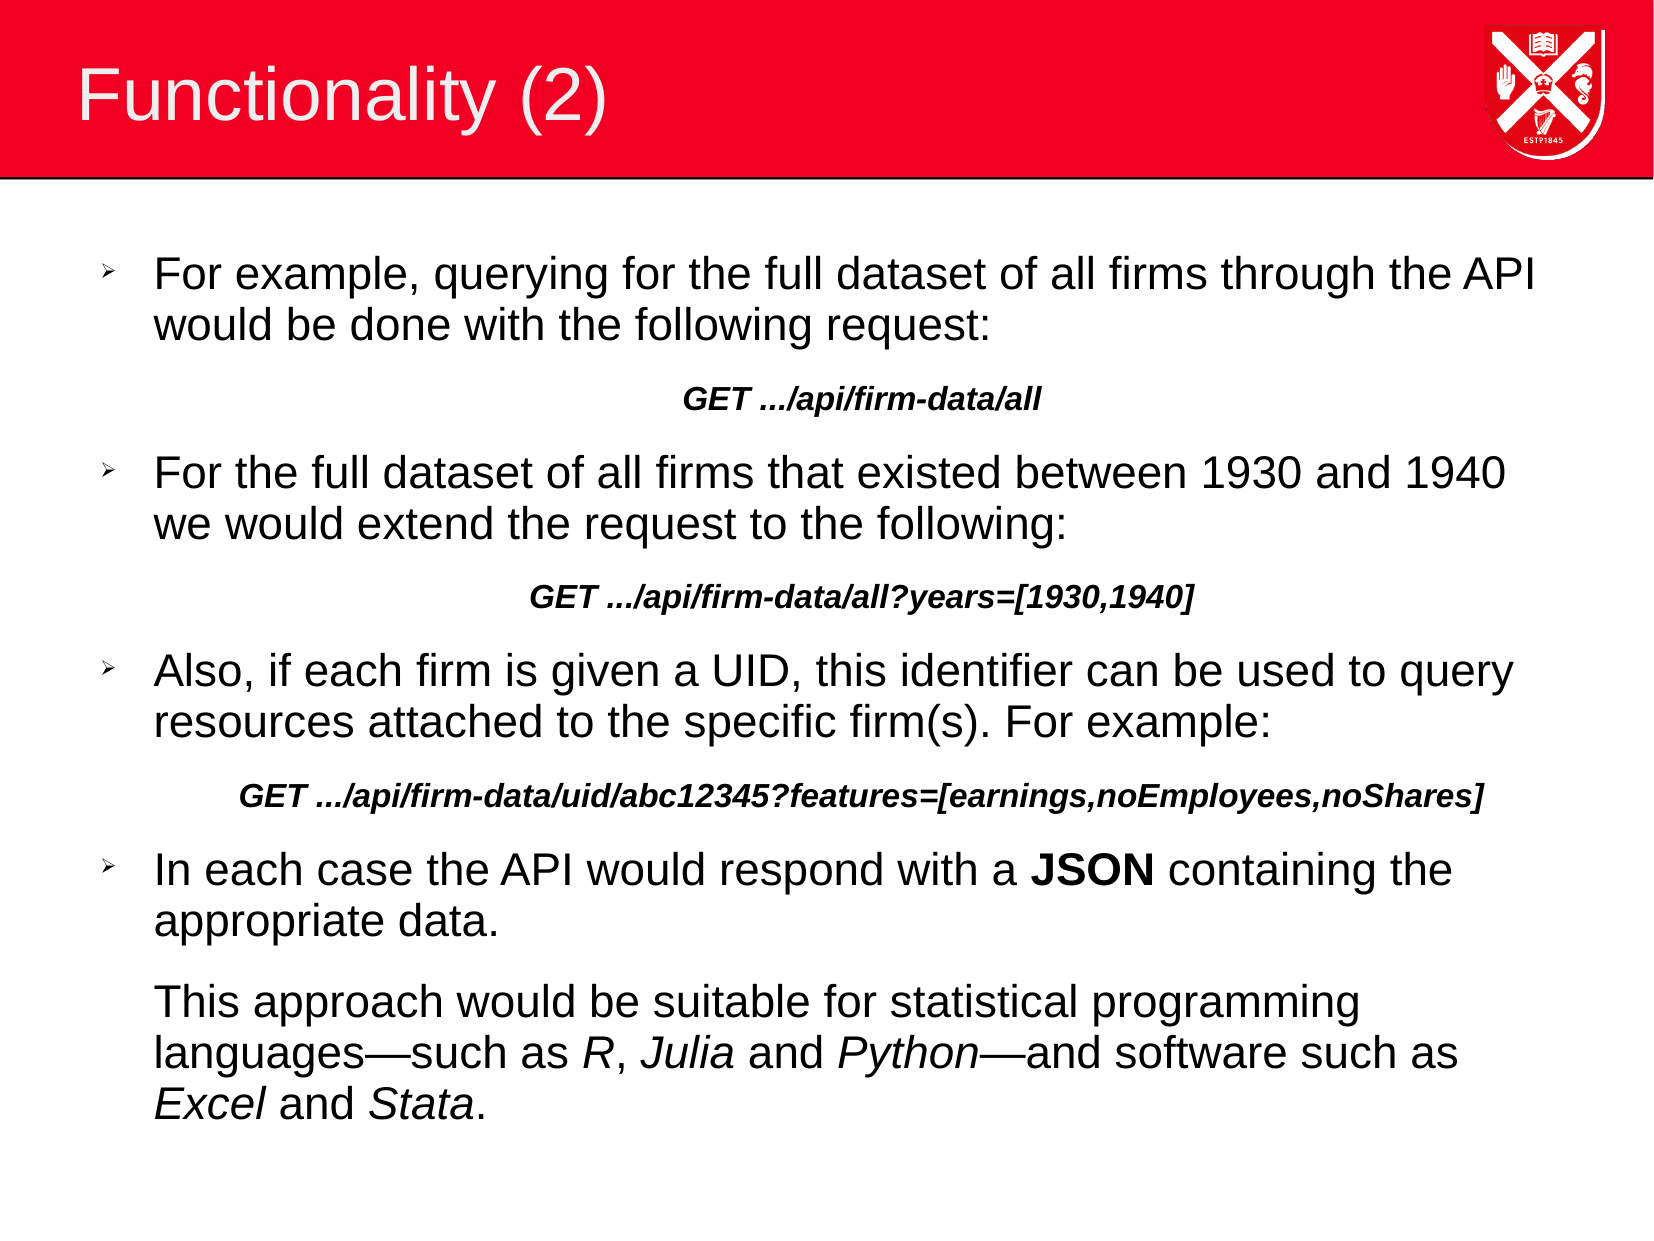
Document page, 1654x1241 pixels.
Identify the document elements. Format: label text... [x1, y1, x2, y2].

title Functionality (2) [0, 0, 1654, 178]
list For example, querying for the full dataset of all firms through the API would be done with the following request: GET .../api/firm-data/all For the full dataset of all firms that existed between 1930 and 1940 we would extend the request to the following: GET .../api/firm-data/all?years=[1930,1940] Also, if each firm is given a UID, this identifier can be used to query resources attached to the specific firm(s). For example: GET .../api/firm-data/uid/abc12345?features=[earnings,noEmployees,noShares] In each case the API would respond with a JSON containing the appropriate data. This approach would be suitable for statistical programming languages—such as R, Julia and Python—and software such as Excel and Stata. [82, 248, 1571, 1170]
picture [1478, 25, 1609, 156]
